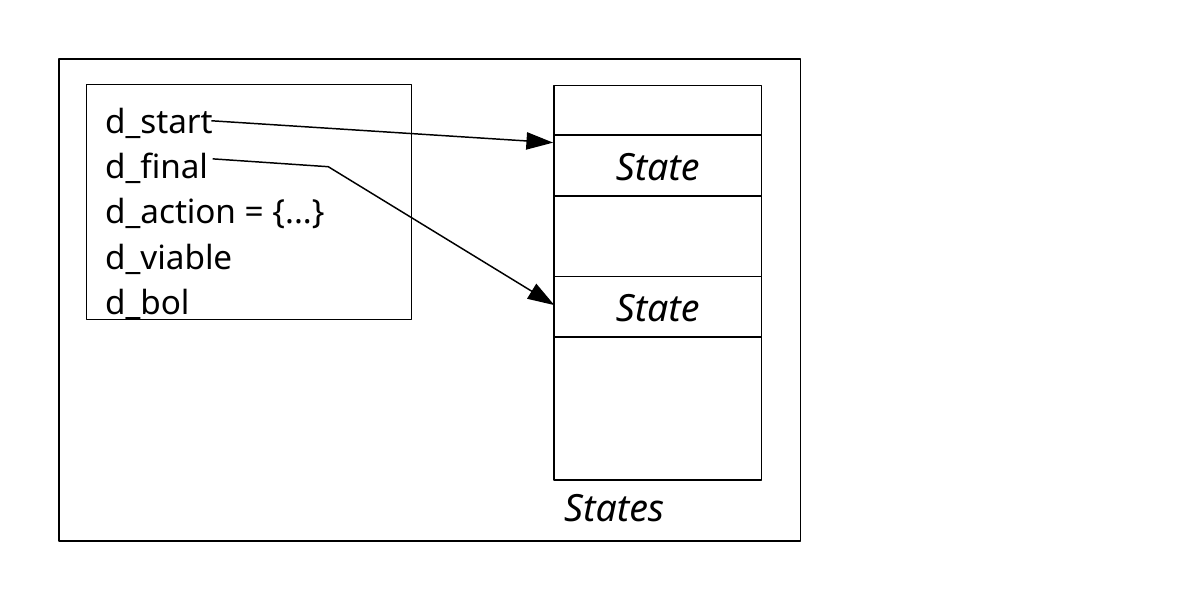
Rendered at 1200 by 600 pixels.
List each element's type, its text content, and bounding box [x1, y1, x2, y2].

text_box State [554, 135, 762, 196]
text_box d_start d_final d_action = {...} d_viable d_bol [90, 90, 351, 307]
text_box State [554, 276, 762, 338]
text_box States [549, 473, 674, 535]
text_box [58, 59, 801, 541]
